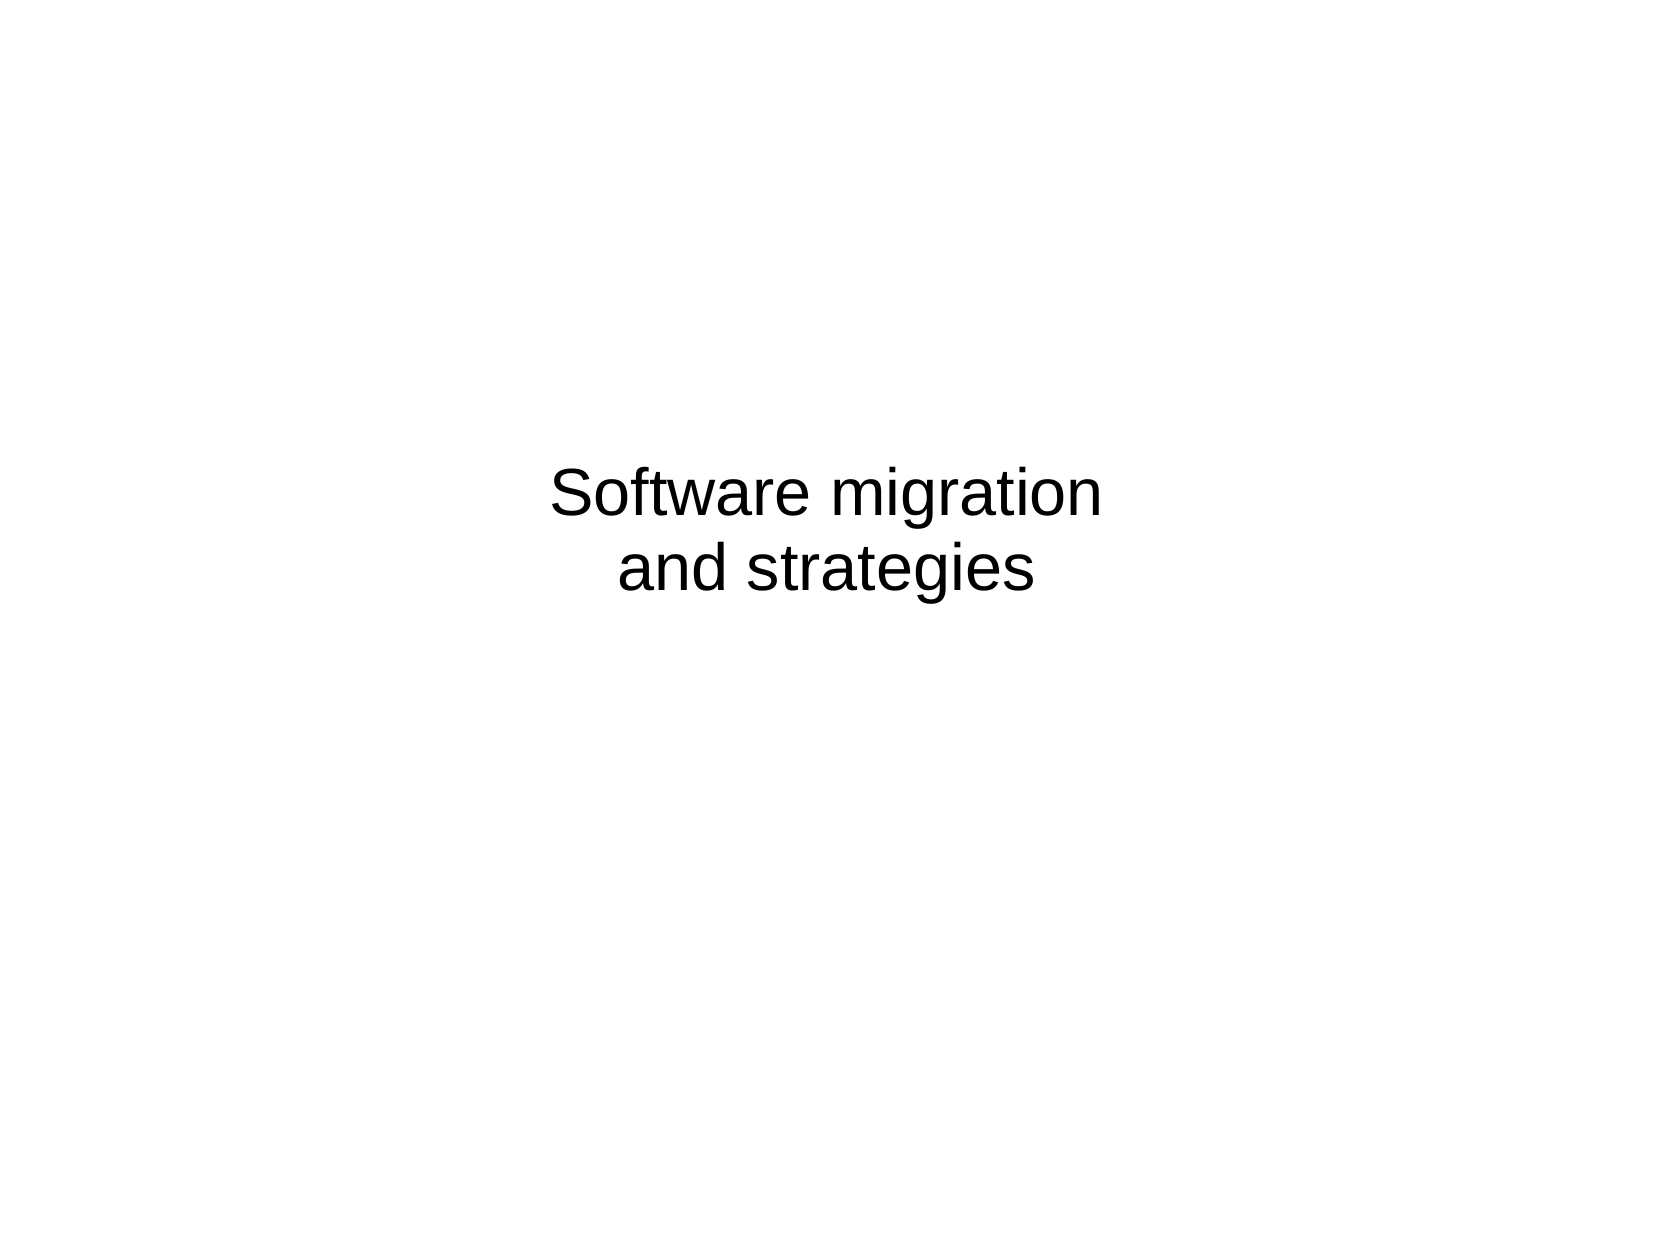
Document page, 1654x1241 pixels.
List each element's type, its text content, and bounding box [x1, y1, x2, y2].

subtitle Software migration and strategies [82, 49, 1571, 1010]
